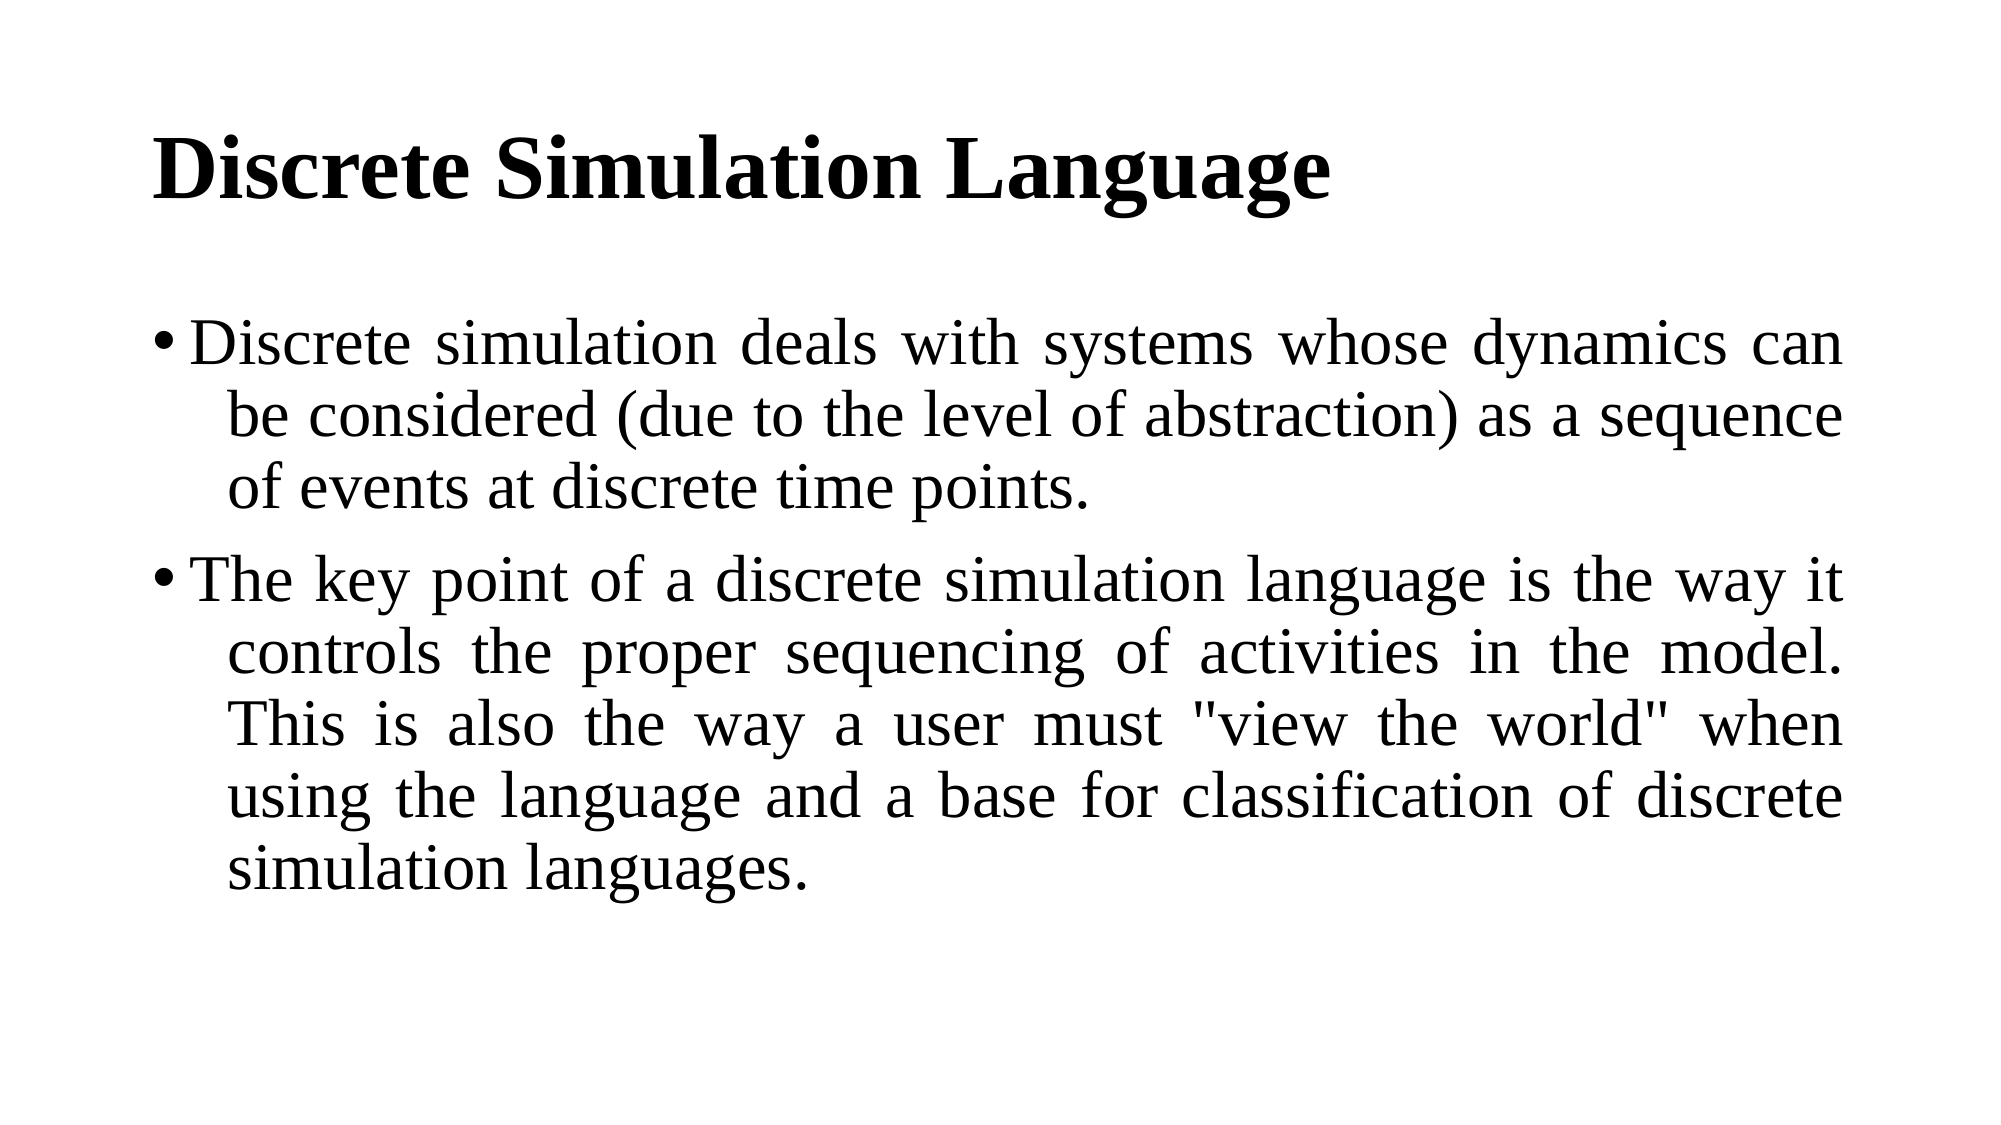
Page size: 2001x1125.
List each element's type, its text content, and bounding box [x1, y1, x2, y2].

list Discrete simulation deals with systems whose dynamics can be considered (due to the level of abstraction) as a sequence of events at discrete time points. The key point of a discrete simulation language is the way it controls the proper sequencing of activities in the model. This is also the way a user must "view the world" when using the language and a base for classification of discrete simulation languages. [137, 299, 1863, 1014]
title Discrete Simulation Language [137, 59, 1863, 278]
